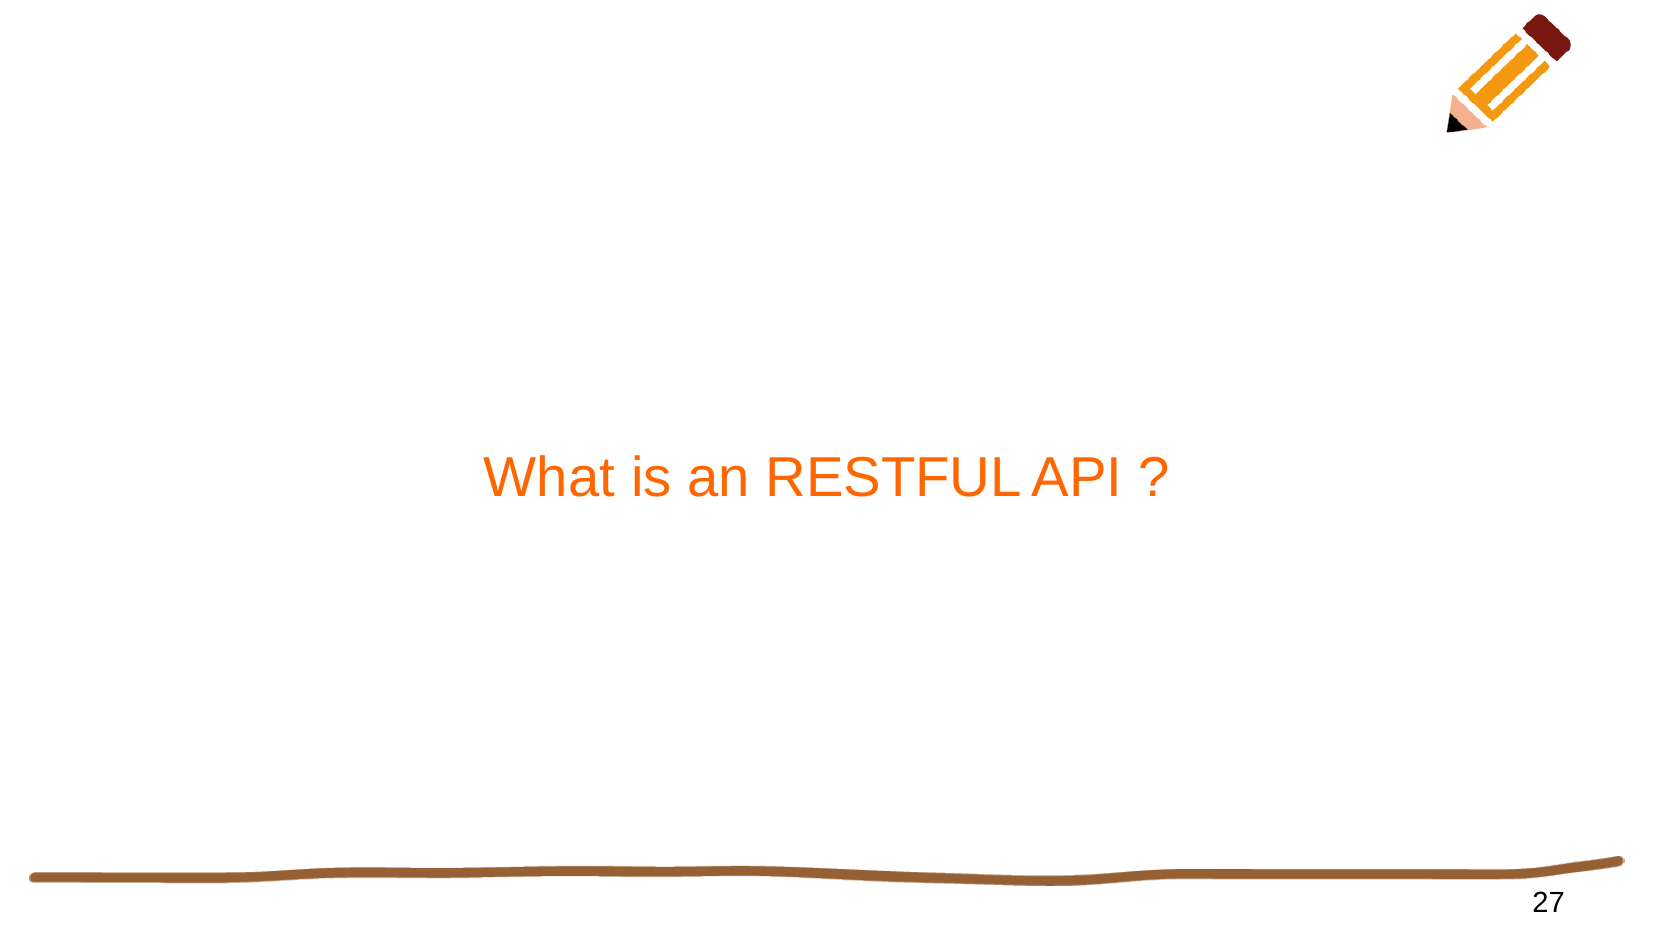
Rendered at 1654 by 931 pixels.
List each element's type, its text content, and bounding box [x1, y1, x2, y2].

picture [1446, 14, 1571, 133]
title What is an RESTFUL API ? [147, 425, 1506, 529]
picture [29, 856, 1625, 886]
